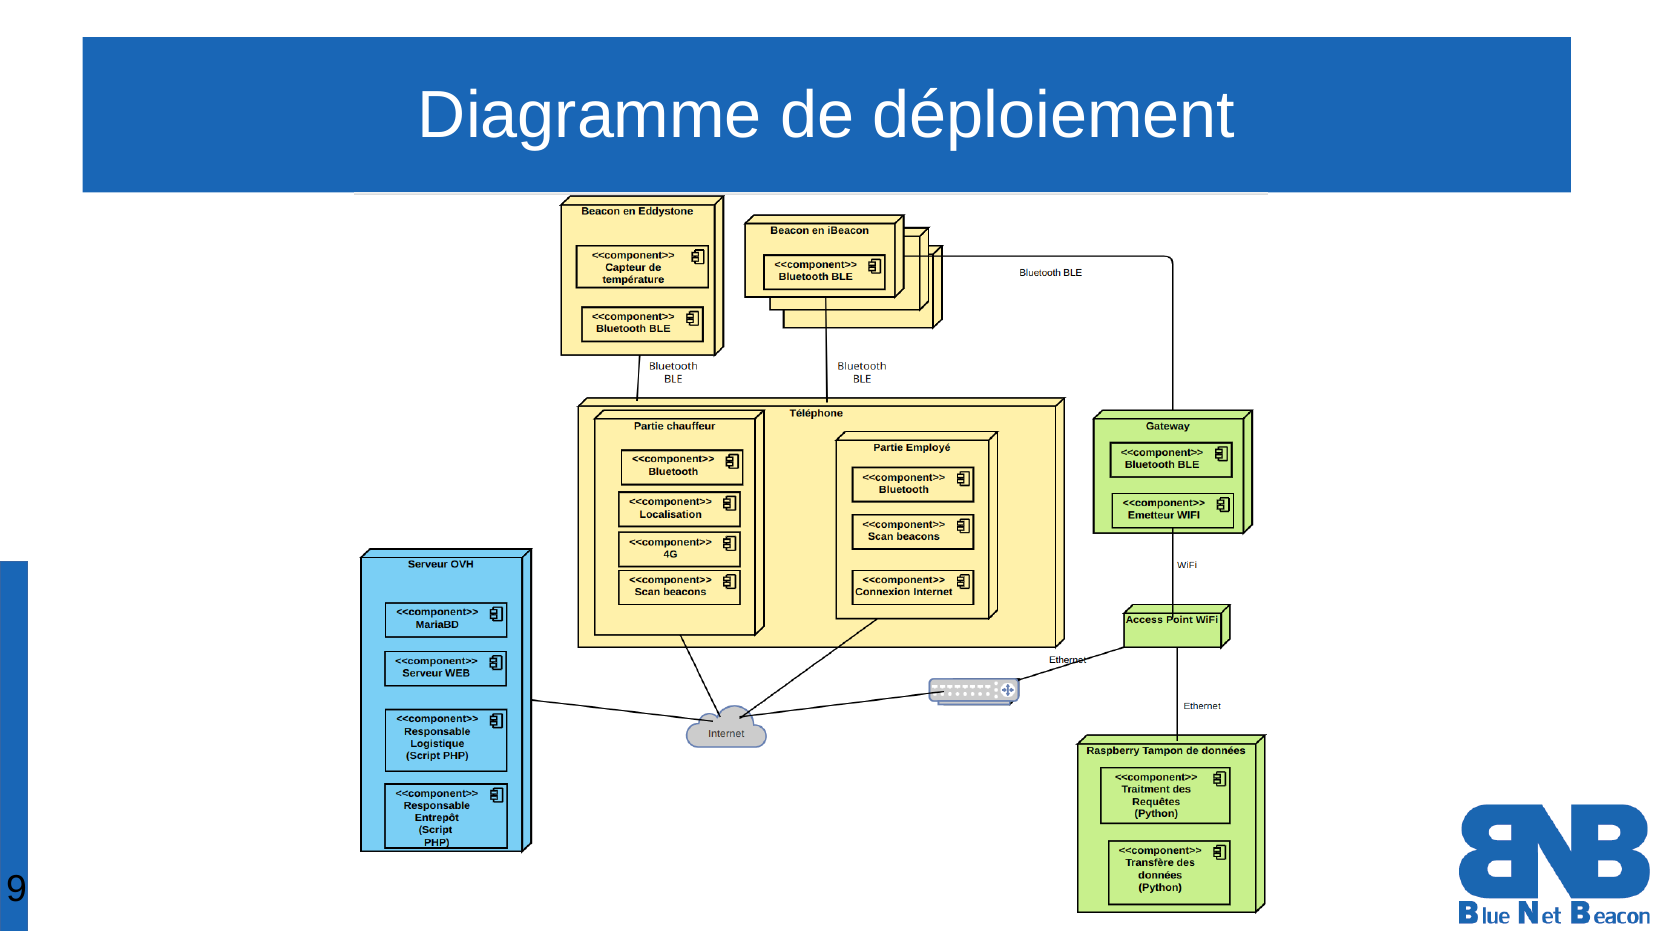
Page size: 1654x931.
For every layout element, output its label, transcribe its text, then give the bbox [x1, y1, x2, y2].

text_box <numéro> [0, 860, 621, 931]
title Diagramme de déploiement [82, 37, 1571, 193]
picture [354, 192, 1268, 916]
text_box [0, 561, 28, 860]
picture [1459, 797, 1650, 930]
